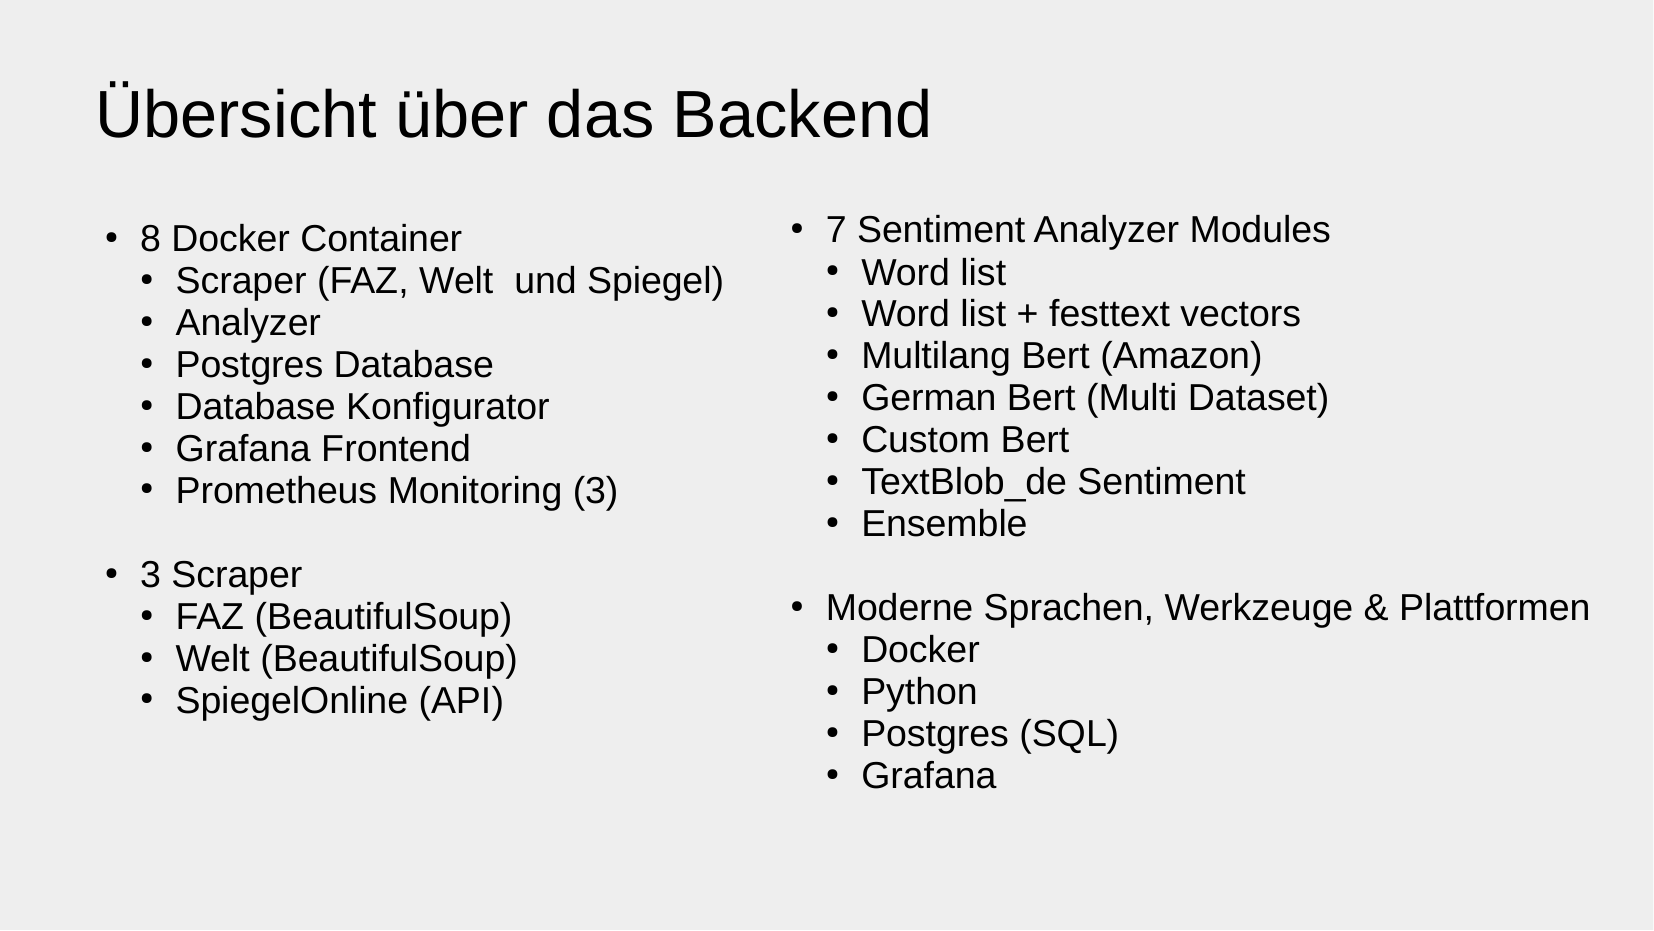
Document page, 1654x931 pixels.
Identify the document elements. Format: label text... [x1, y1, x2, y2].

title Übersicht über das Backend [60, 37, 1591, 193]
text_box 8 Docker Container Scraper (FAZ, Welt und Spiegel) Analyzer Postgres Database Database Konfigurator Grafana Frontend Prometheus Monitoring (3) 3 Scraper FAZ (BeautifulSoup) Welt (BeautifulSoup) SpiegelOnline (API) [90, 210, 761, 897]
text_box 7 Sentiment Analyzer Modules Word list Word list + festtext vectors Multilang Bert (Amazon) German Bert (Multi Dataset) Custom Bert TextBlob_de Sentiment Ensemble Moderne Sprachen, Werkzeuge & Plattformen Docker Python Postgres (SQL) Grafana [775, 201, 1606, 805]
